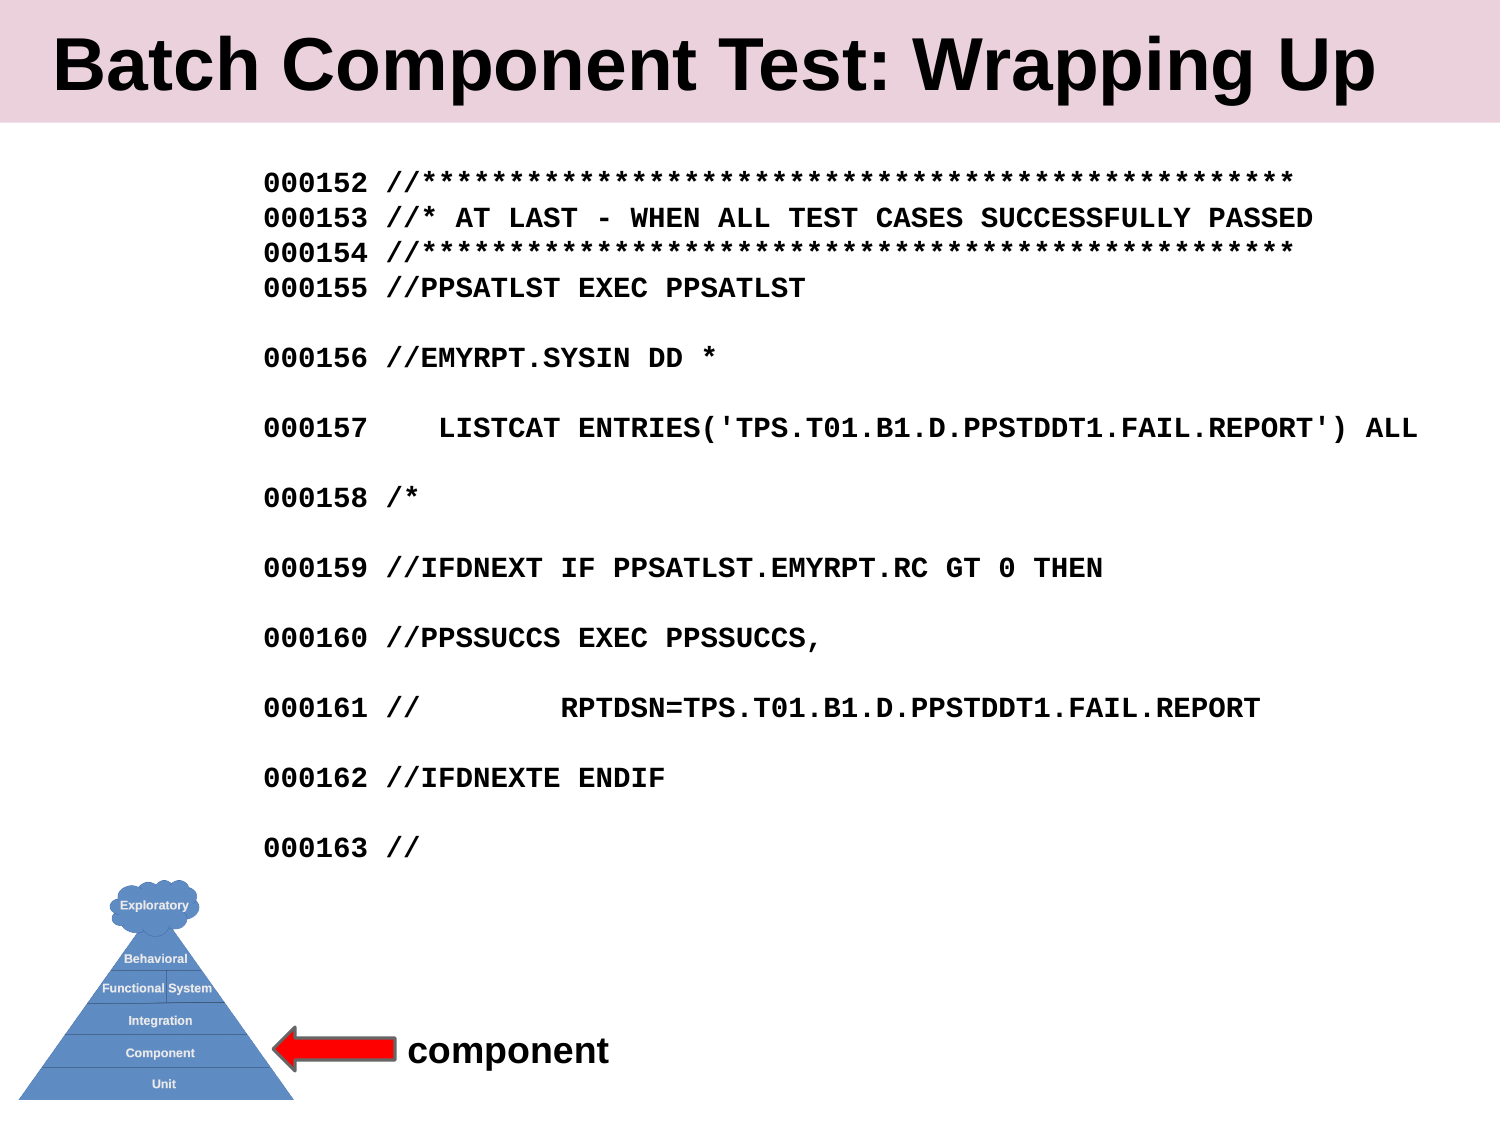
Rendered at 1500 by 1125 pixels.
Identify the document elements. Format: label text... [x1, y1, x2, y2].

text_box Batch Component Test: Wrapping Up [0, 0, 1500, 123]
text_box [273, 1027, 392, 1071]
picture [18, 880, 294, 1100]
text_box 000152 //************************************************** 000153 //* AT LAST - WHEN ALL TEST CASES SUCCESSFULLY PASSED 000154 //************************************************** 000155 //PPSATLST EXEC PPSATLST 000156 //EMYRPT.SYSIN DD * 000157 LISTCAT ENTRIES('TPS.T01.B1.D.PPSTDDT1.FAIL.REPORT') ALL 000158 /* 000159 //IFDNEXT IF PPSATLST.EMYRPT.RC GT 0 THEN 000160 //PPSSUCCS EXEC PPSSUCCS, 000161 // RPTDSN=TPS.T01.B1.D.PPSTDDT1.FAIL.REPORT 000162 //IFDNEXTE ENDIF 000163 // [230, 148, 1500, 906]
text_box component [392, 1010, 632, 1078]
